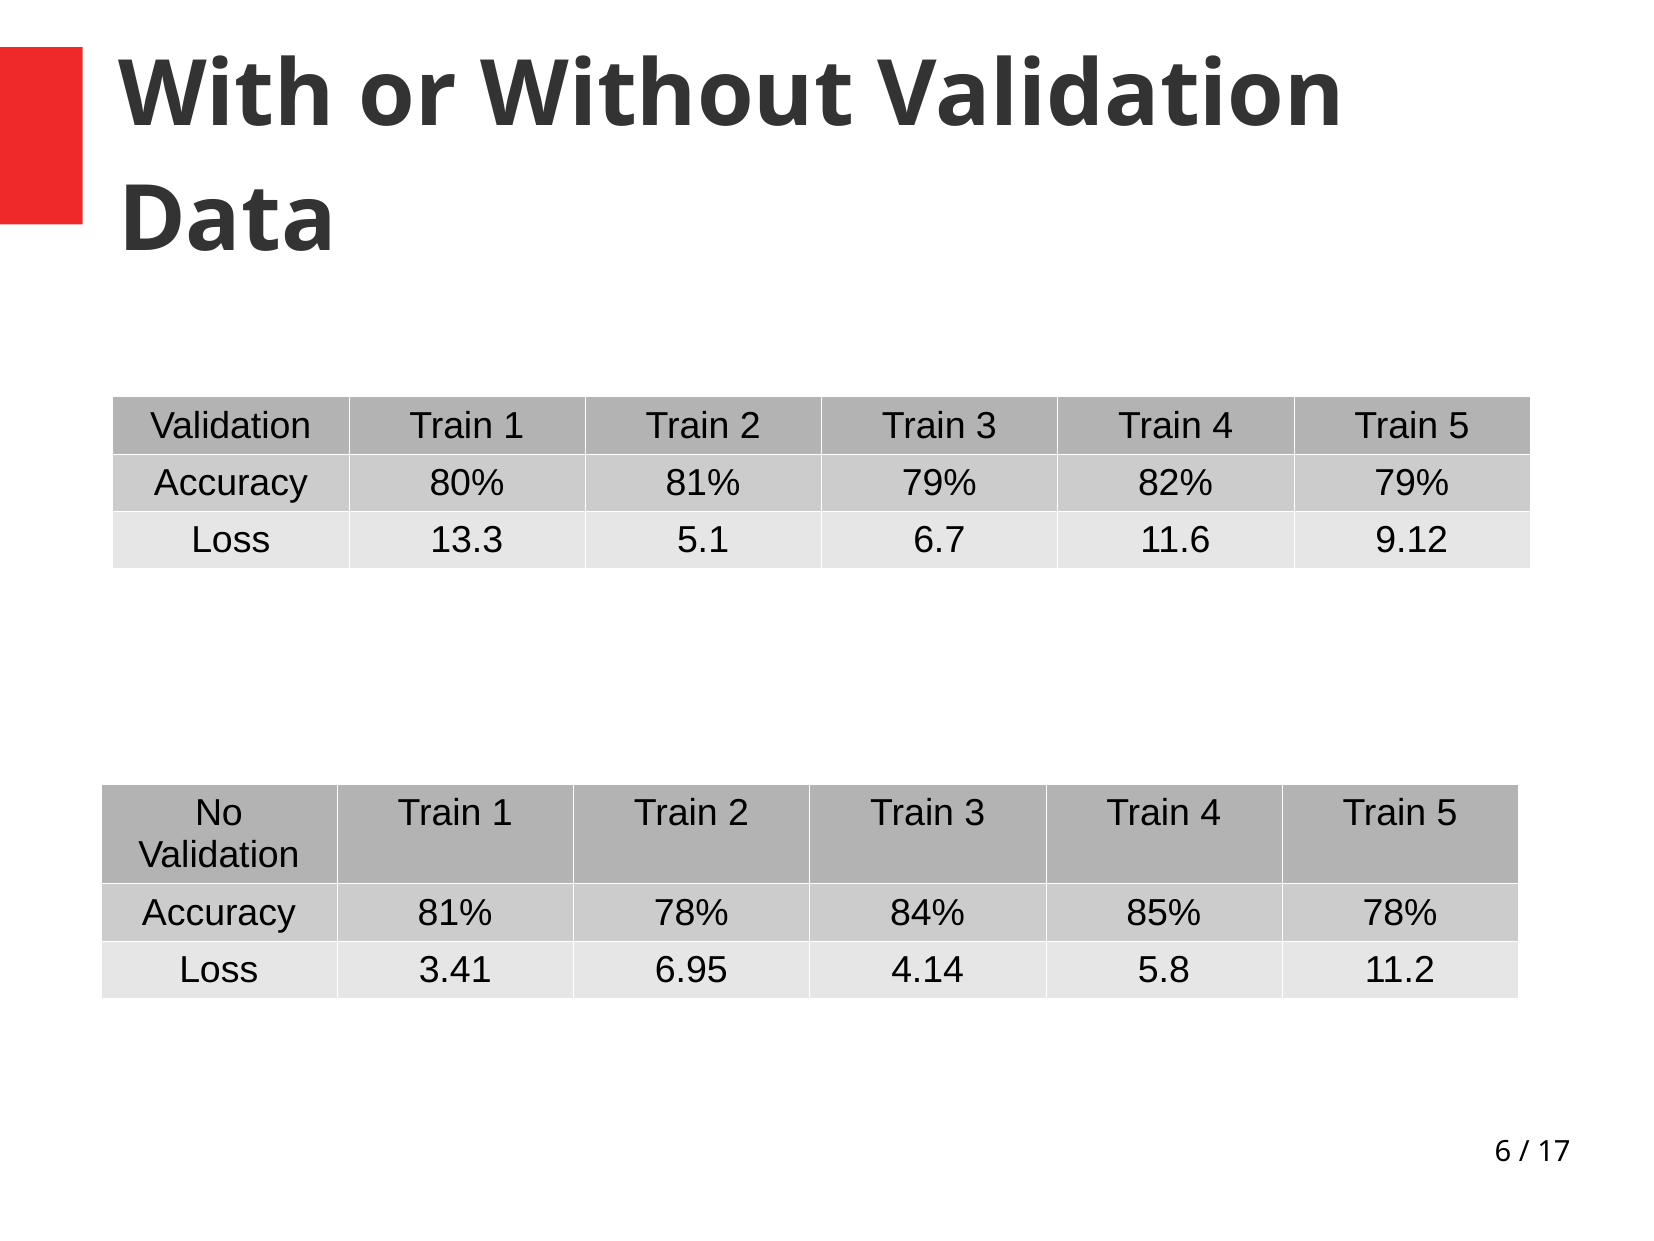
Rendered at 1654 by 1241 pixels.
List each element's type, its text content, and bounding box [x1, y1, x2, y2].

table_cell 81% [338, 884, 573, 941]
table_header Train 5 [1295, 397, 1530, 454]
table_cell 78% [574, 884, 809, 941]
table_header Train 2 [586, 397, 821, 454]
table_cell Loss [102, 942, 337, 998]
table_header Train 4 [1058, 397, 1294, 454]
table_cell Accuracy [113, 455, 349, 511]
table_cell 6.95 [574, 942, 809, 998]
table_header No Validation [102, 785, 337, 883]
table_cell 6.7 [822, 512, 1057, 568]
table_cell 79% [822, 455, 1057, 511]
table_header Train 1 [338, 785, 573, 883]
table_header Validation [113, 397, 349, 454]
title With or Without Validation Data [118, 27, 1571, 278]
table_cell 81% [586, 455, 821, 511]
table_header Train 5 [1283, 785, 1518, 883]
table_cell 5.8 [1047, 942, 1282, 998]
table_cell Accuracy [102, 884, 337, 941]
table_cell 5.1 [586, 512, 821, 568]
table_cell 11.2 [1283, 942, 1518, 998]
table_header Train 4 [1047, 785, 1282, 883]
table_cell 82% [1058, 455, 1294, 511]
table_cell 79% [1295, 455, 1530, 511]
table_header Train 2 [574, 785, 809, 883]
table_cell 84% [810, 884, 1046, 941]
table_cell 85% [1047, 884, 1282, 941]
table_cell 9.12 [1295, 512, 1530, 568]
table_cell 78% [1283, 884, 1518, 941]
table_cell Loss [113, 512, 349, 568]
table_cell 11.6 [1058, 512, 1294, 568]
table_cell 4.14 [810, 942, 1046, 998]
table_header Train 1 [350, 397, 585, 454]
table_header Train 3 [822, 397, 1057, 454]
table_cell 13.3 [350, 512, 585, 568]
table_cell 80% [350, 455, 585, 511]
table_cell 3.41 [338, 942, 573, 998]
table_header Train 3 [810, 785, 1046, 883]
